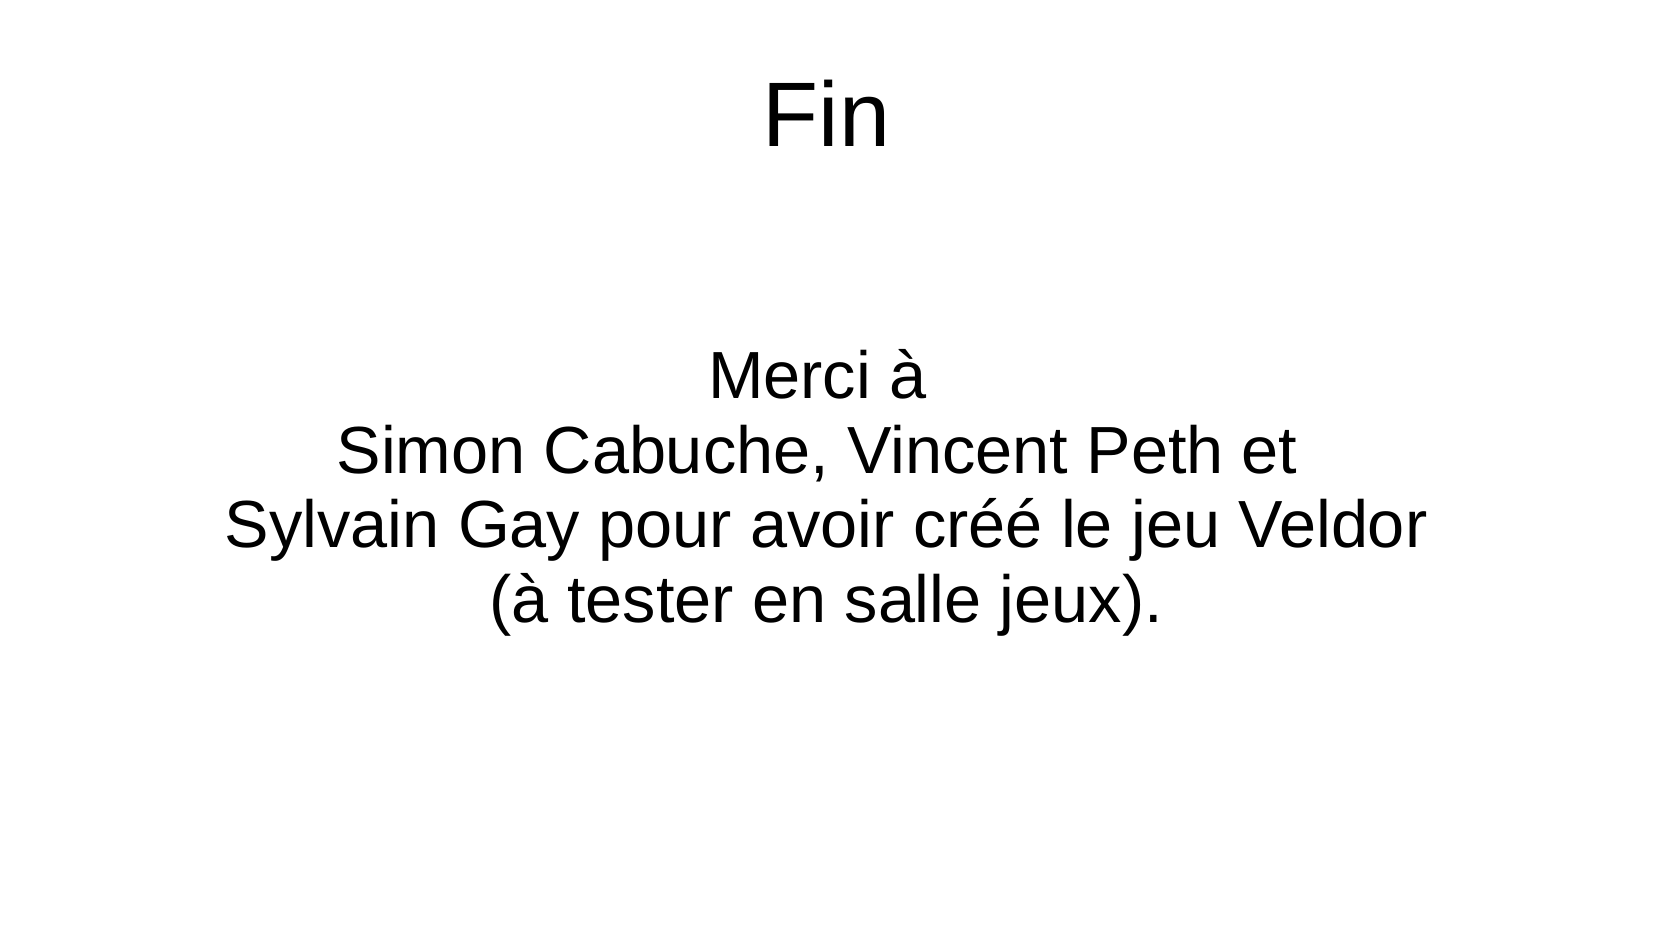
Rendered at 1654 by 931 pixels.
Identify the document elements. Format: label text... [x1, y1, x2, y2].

title Fin [82, 37, 1571, 193]
text_box Merci à Simon Cabuche, Vincent Peth et Sylvain Gay pour avoir créé le jeu Veldor (à tester en salle jeux). [82, 217, 1571, 758]
